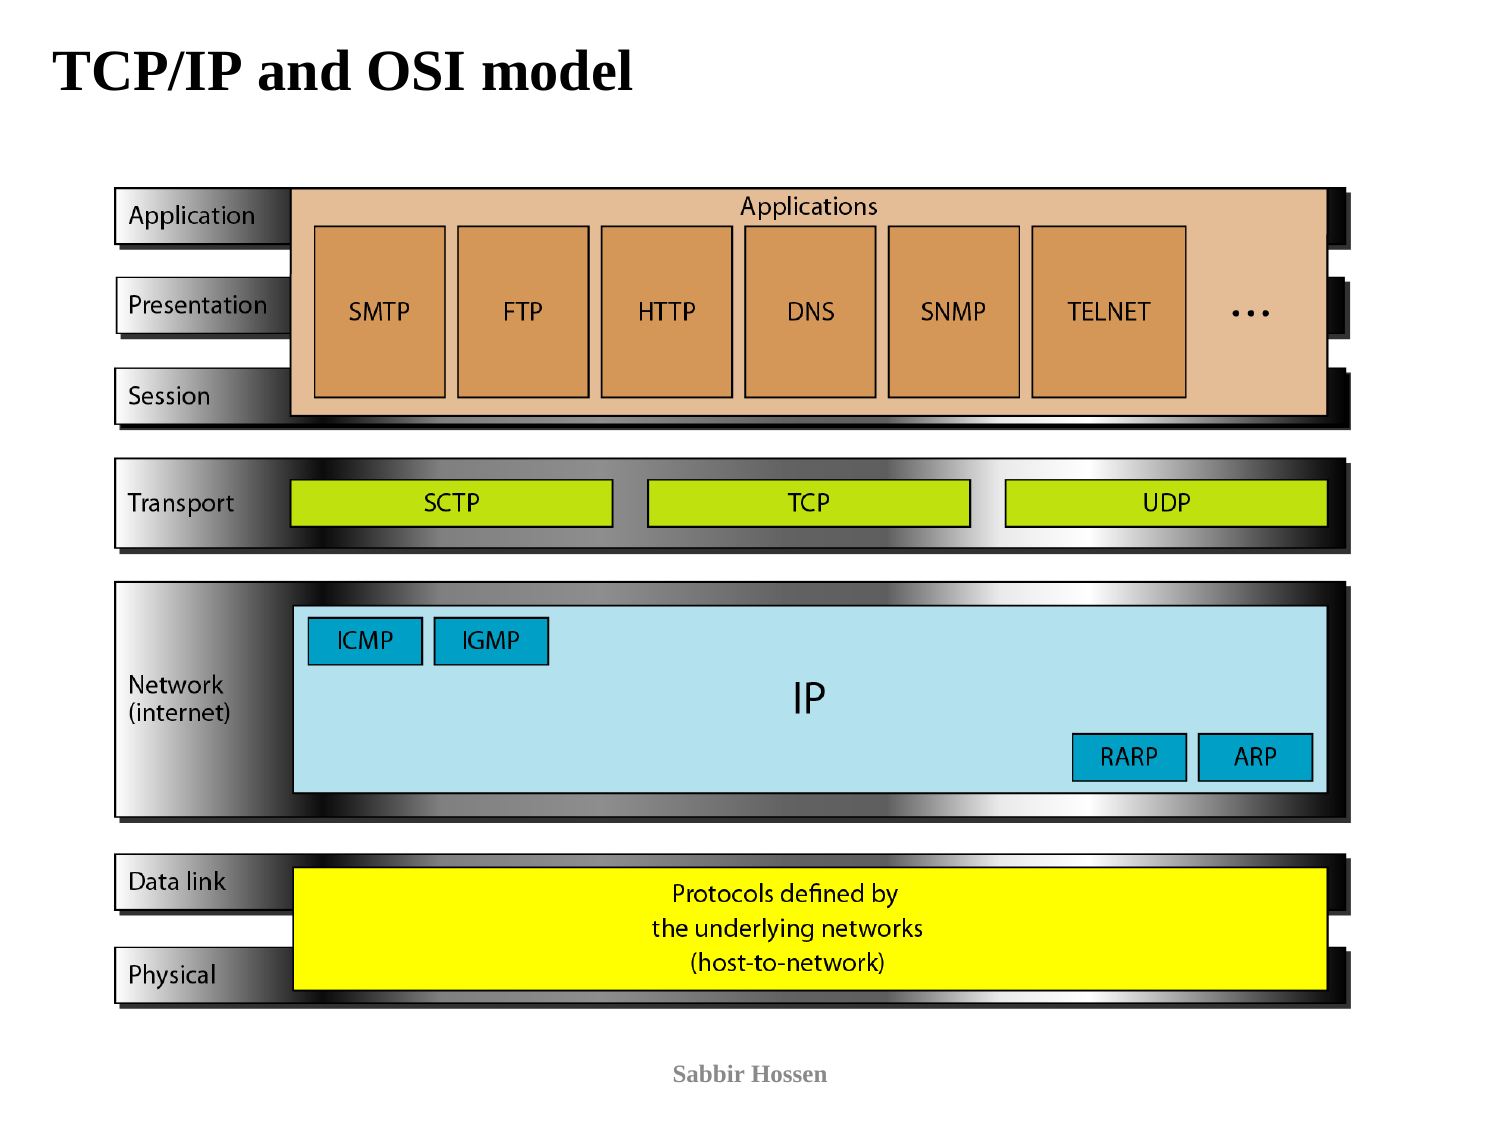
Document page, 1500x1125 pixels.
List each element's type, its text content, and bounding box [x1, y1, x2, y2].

list TCP/IP and OSI model [37, 24, 1476, 1125]
text_box Sabbir Hossen [496, 1042, 1004, 1103]
picture [114, 187, 1351, 1009]
